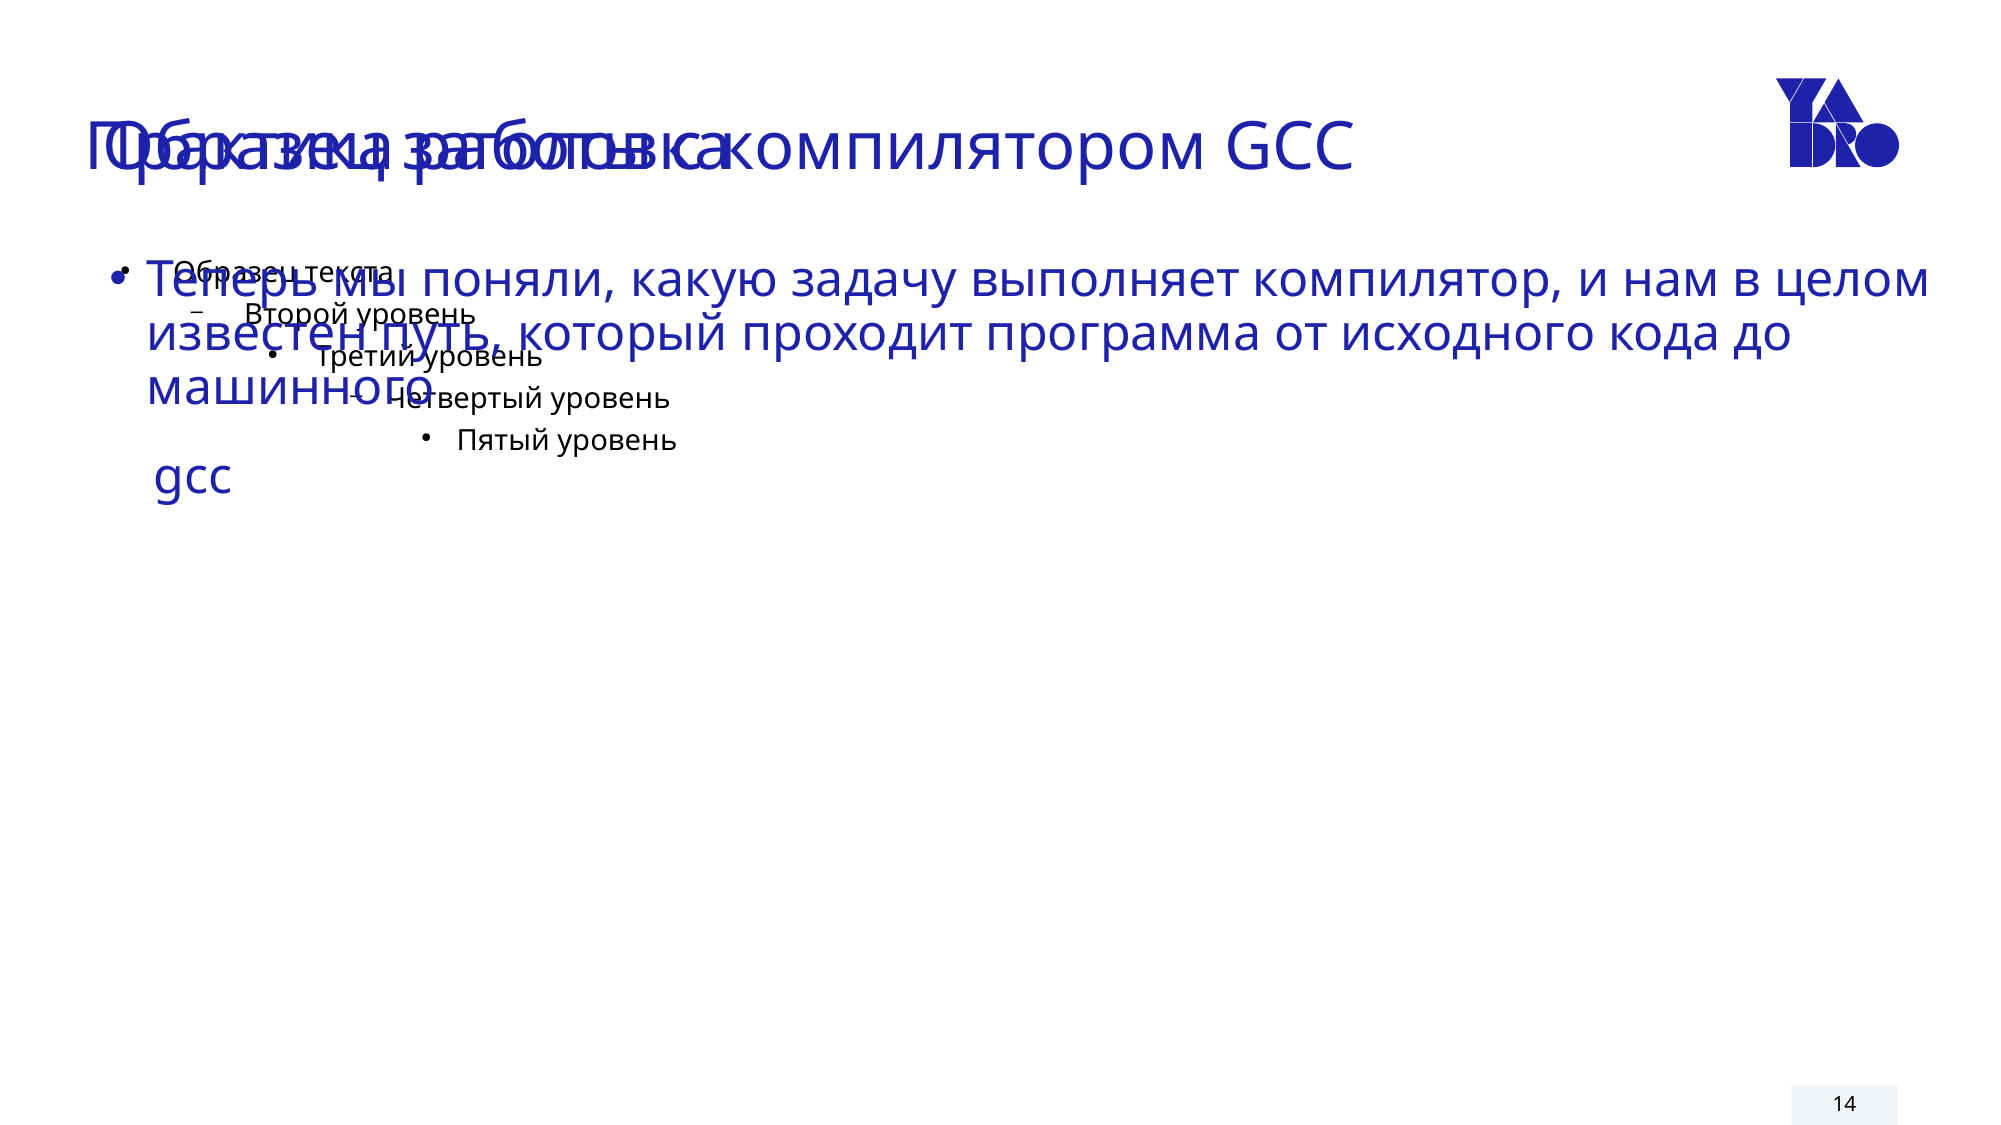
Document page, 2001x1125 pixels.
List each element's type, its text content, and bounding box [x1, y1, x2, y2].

title Практика работы с компилятором GCC [84, 109, 1674, 205]
text_box gcc [138, 437, 1896, 520]
list Теперь мы поняли, какую задачу выполняет компилятор, и нам в целом известен путь, который проходит программа от исходного кода до машинного [109, 253, 1936, 948]
